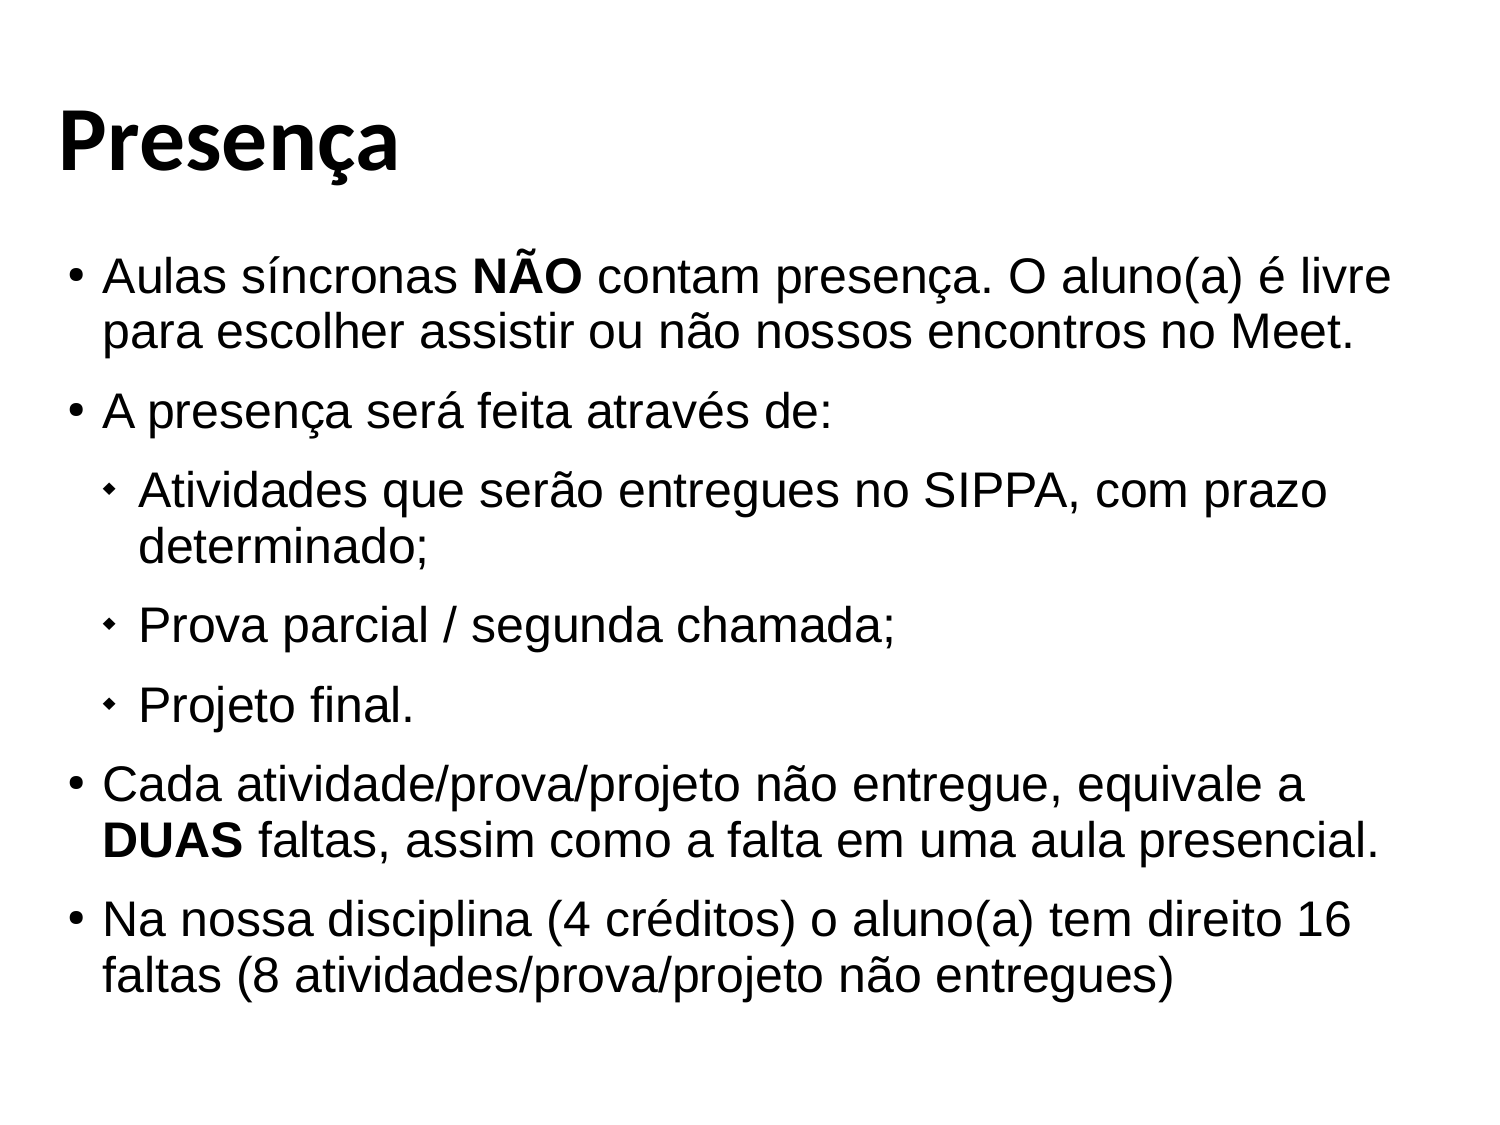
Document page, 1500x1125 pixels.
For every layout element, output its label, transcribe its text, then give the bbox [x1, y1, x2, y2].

title Presença [59, 101, 1418, 195]
subtitle Aulas síncronas NÃO contam presença. O aluno(a) é livre para escolher assistir ou não nossos encontros no Meet. A presença será feita através de: Atividades que serão entregues no SIPPA, com prazo determinado; Prova parcial / segunda chamada; Projeto final. Cada atividade/prova/projeto não entregue, equivale a DUAS faltas, assim como a falta em uma aula presencial. Na nossa disciplina (4 créditos) o aluno(a) tem direito 16 faltas (8 atividades/prova/projeto não entregues) [67, 248, 1418, 1083]
